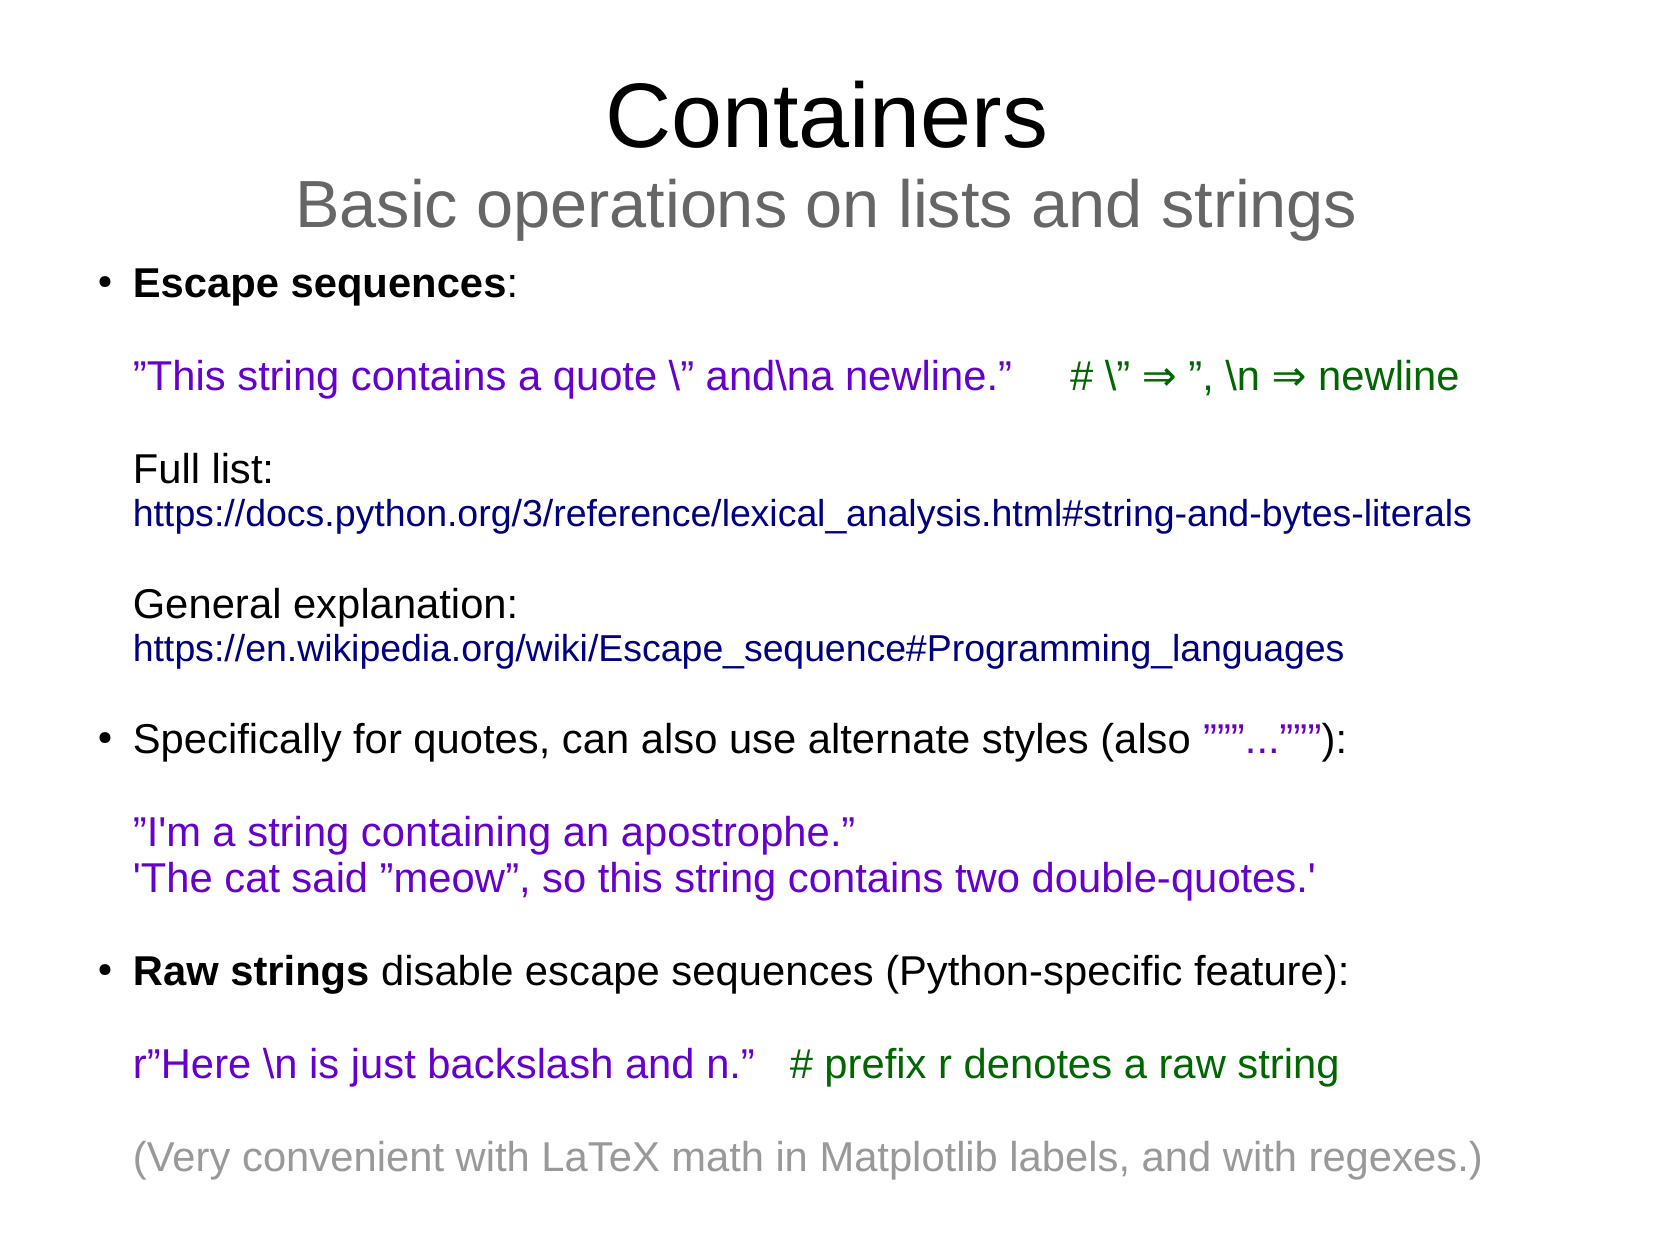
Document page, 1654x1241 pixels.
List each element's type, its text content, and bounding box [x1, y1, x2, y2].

text_box Escape sequences: ”This string contains a quote \” and\na newline.” # \” ⇒ ”, \n ⇒ newline Full list: https://docs.python.org/3/reference/lexical_analysis.html#string-and-bytes-literals General explanation: https://en.wikipedia.org/wiki/Escape_sequence#Programming_languages Specifically for quotes, can also use alternate styles (also ”””...”””): ”I'm a string containing an apostrophe.” 'The cat said ”meow”, so this string contains two double-quotes.' Raw strings disable escape sequences (Python-specific feature): r”Here \n is just backslash and n.” # prefix r denotes a raw string (Very convenient with LaTeX math in Matplotlib labels, and with regexes.) [82, 252, 1561, 1198]
title Containers Basic operations on lists and strings [82, 49, 1571, 257]
